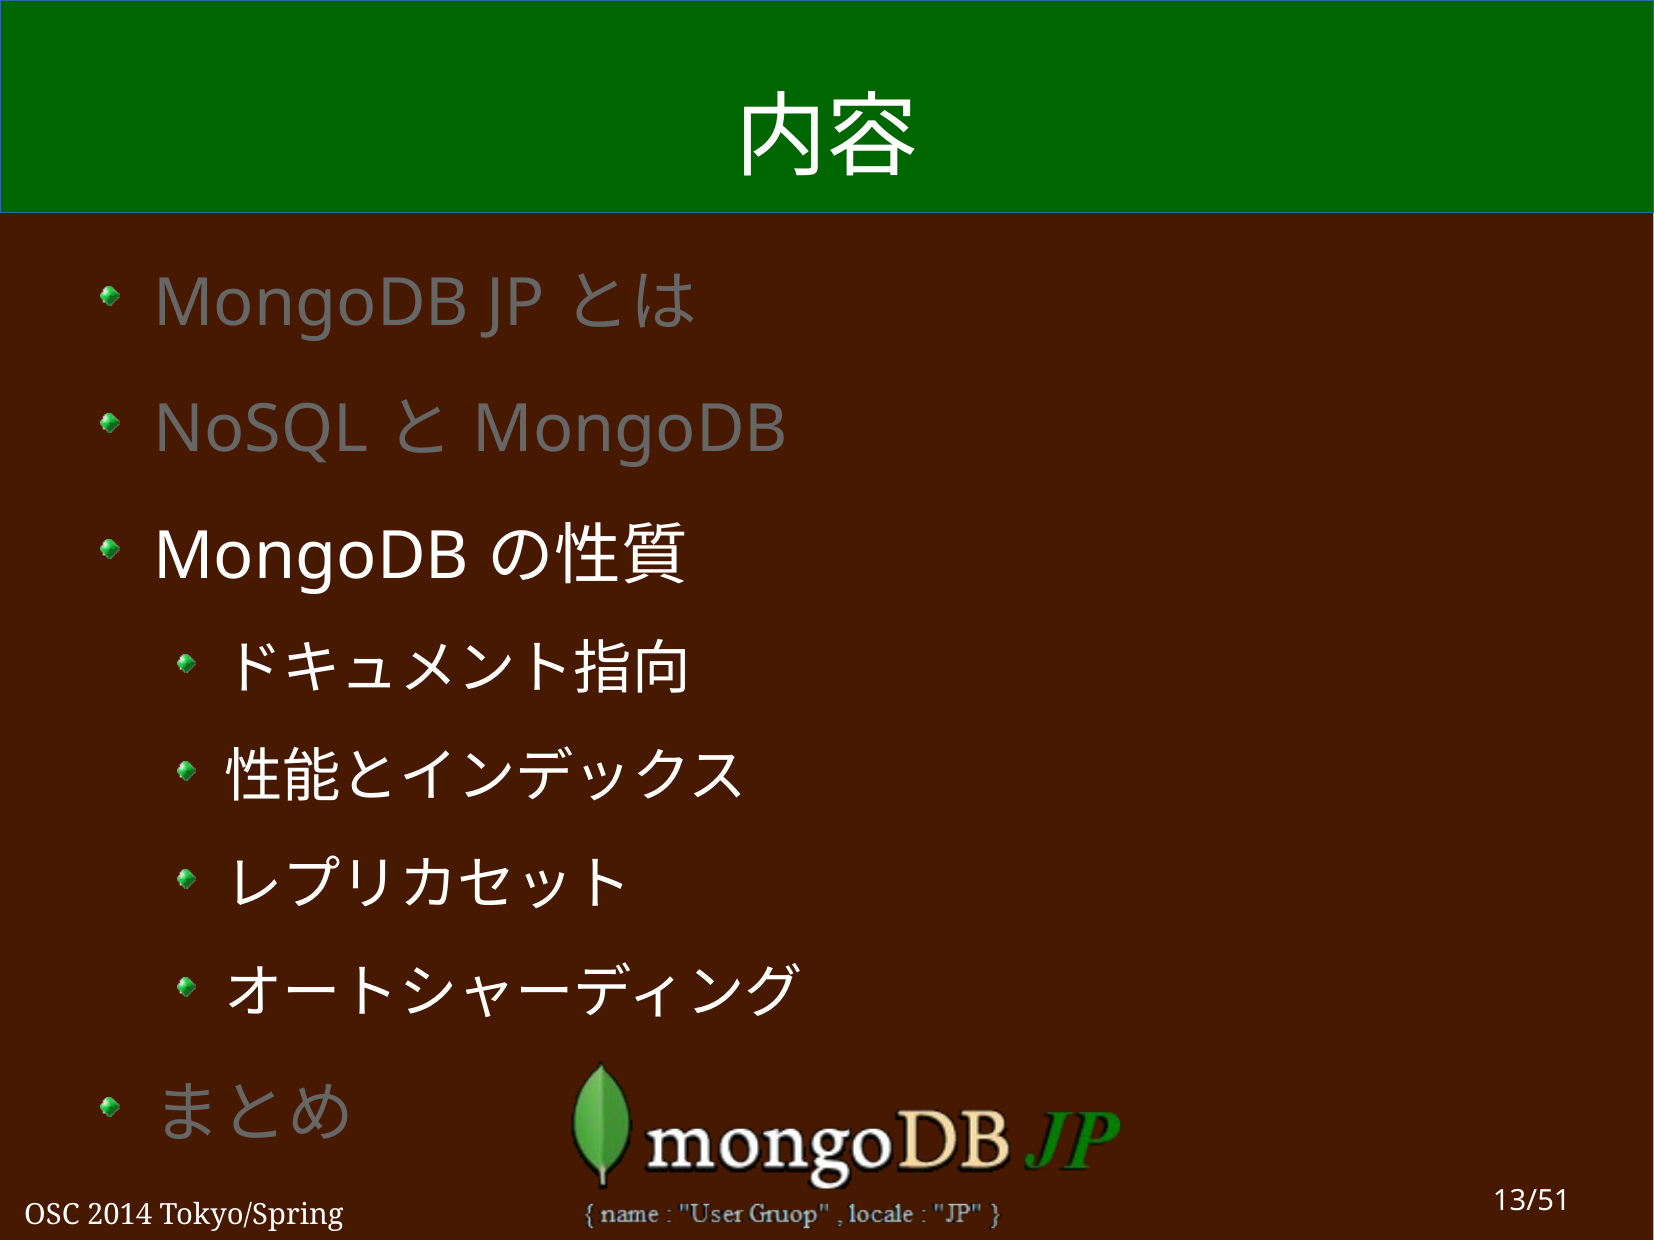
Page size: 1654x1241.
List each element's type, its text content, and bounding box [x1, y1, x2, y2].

list MongoDB JPとは NoSQLとMongoDB MongoDBの性質 ドキュメント指向 性能とインデックス レプリカセット オートシャーディング まとめ [82, 247, 1571, 1132]
picture [566, 1132, 1140, 1241]
title 内容 [82, 49, 1571, 207]
